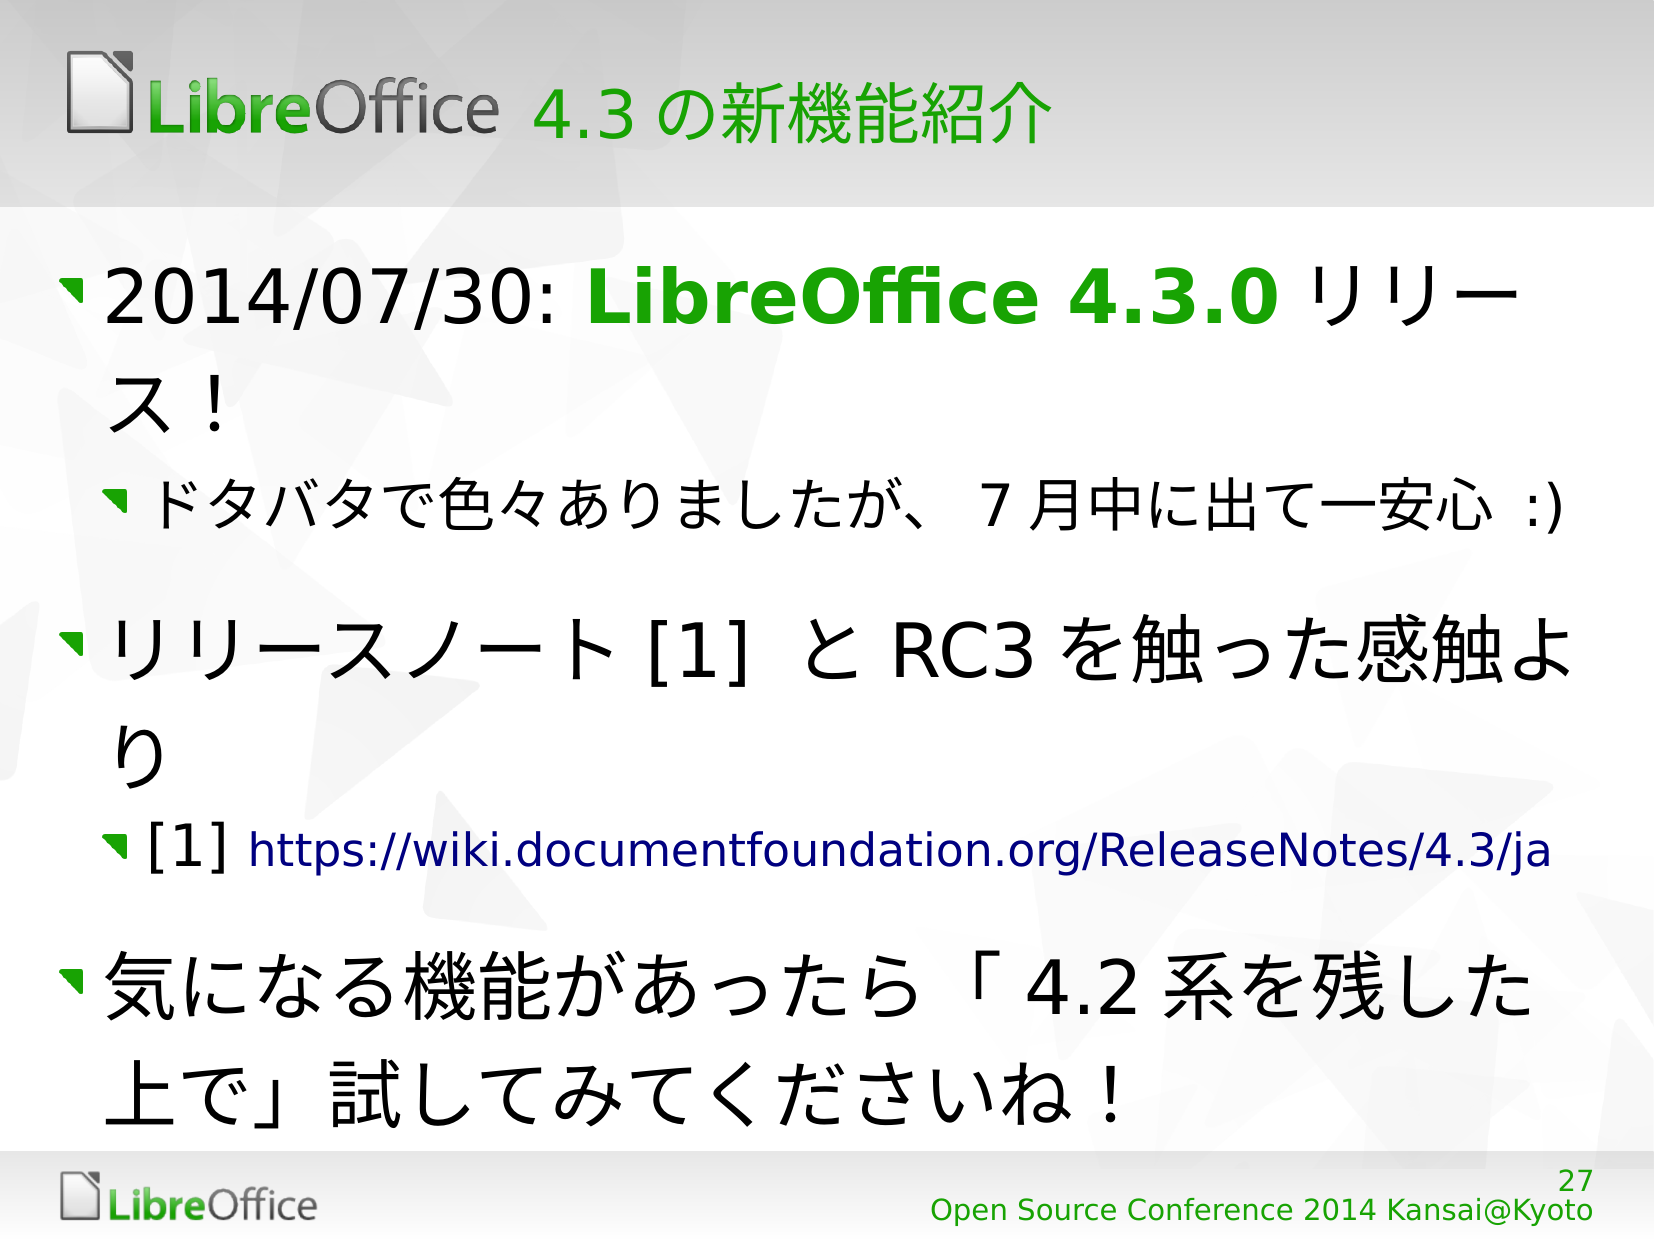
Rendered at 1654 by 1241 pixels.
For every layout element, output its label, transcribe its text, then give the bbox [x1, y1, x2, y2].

picture [915, 548, 1654, 1169]
picture [41, 1152, 337, 1240]
picture [59, 969, 83, 994]
title 4.3の新機能紹介 [531, 35, 1625, 184]
picture [1323, 975, 1336, 990]
list 2014/07/30: LibreOffice 4.3.0リリース！ ドタバタで色々ありましたが、7月中に出て一安心 :) リリースノート[1] とRC3を触った感触より [1] https://wiki.documentfoundation.org/ReleaseNotes/4.3/ja 気になる機能があったら「4.2系を残した上で」試してみてくださいね！ [59, 236, 1595, 956]
picture [0, 0, 783, 931]
